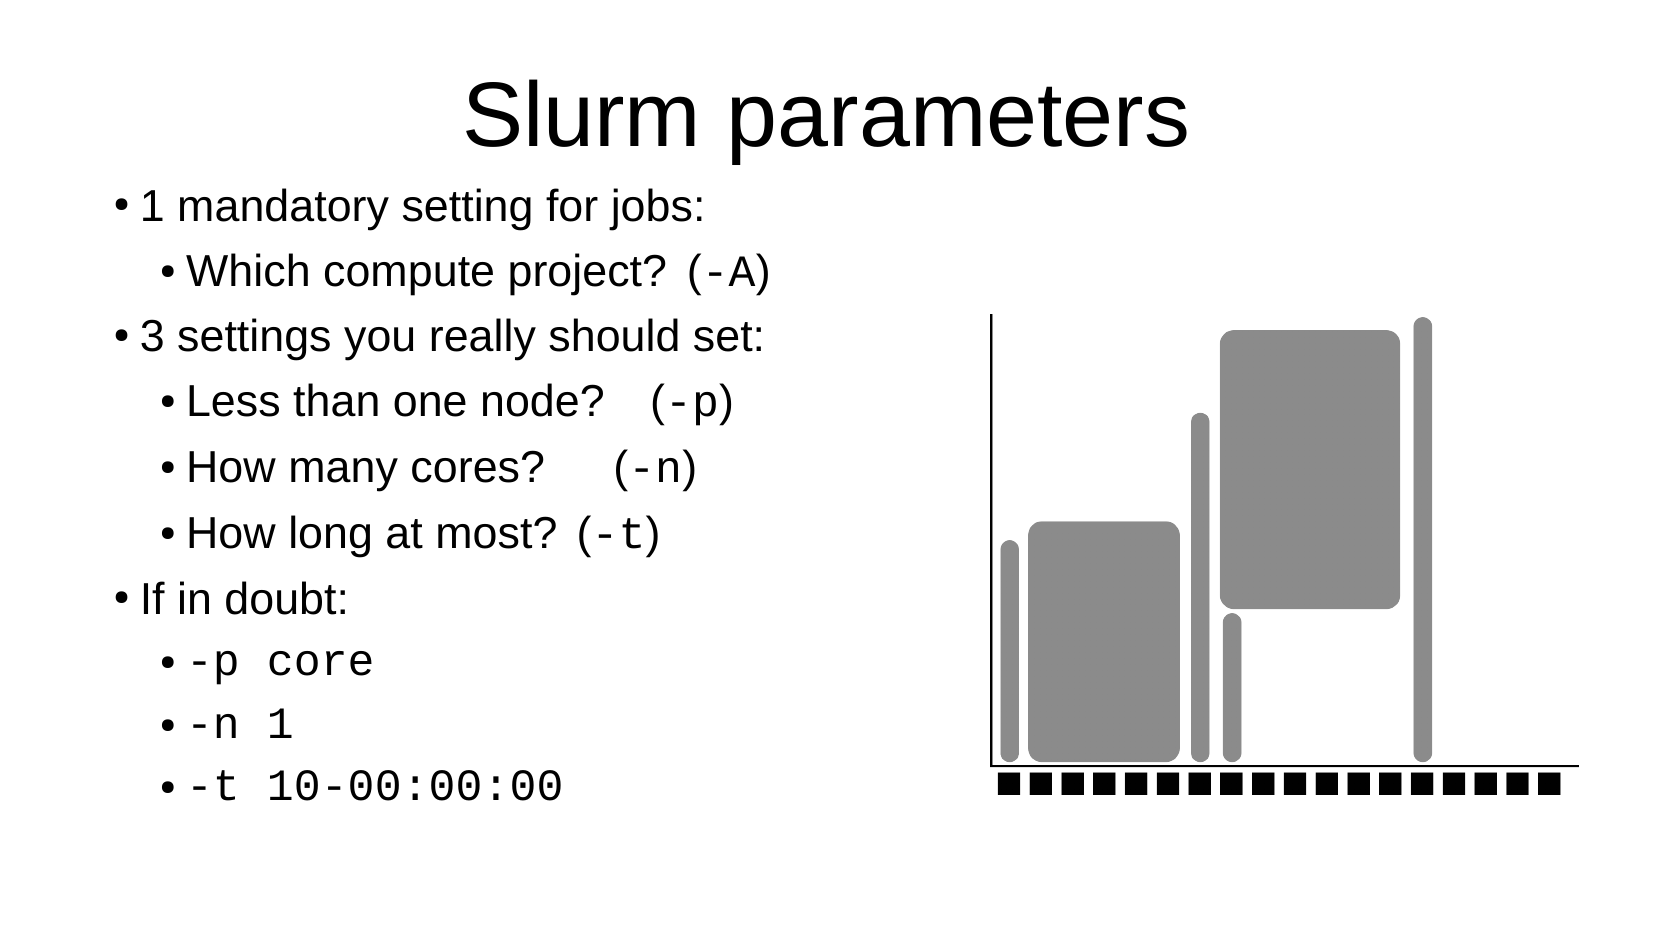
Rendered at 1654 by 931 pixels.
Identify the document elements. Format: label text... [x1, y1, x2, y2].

title Slurm parameters [82, 37, 1571, 193]
picture [990, 314, 1579, 796]
list 1 mandatory setting for jobs: Which compute project? (-A) 3 settings you really should set: Less than one node? (-p) How many cores? (-n) How long at most? (-t) If in doubt: -p core -n 1 -t 10-00:00:00 [105, 180, 1594, 826]
